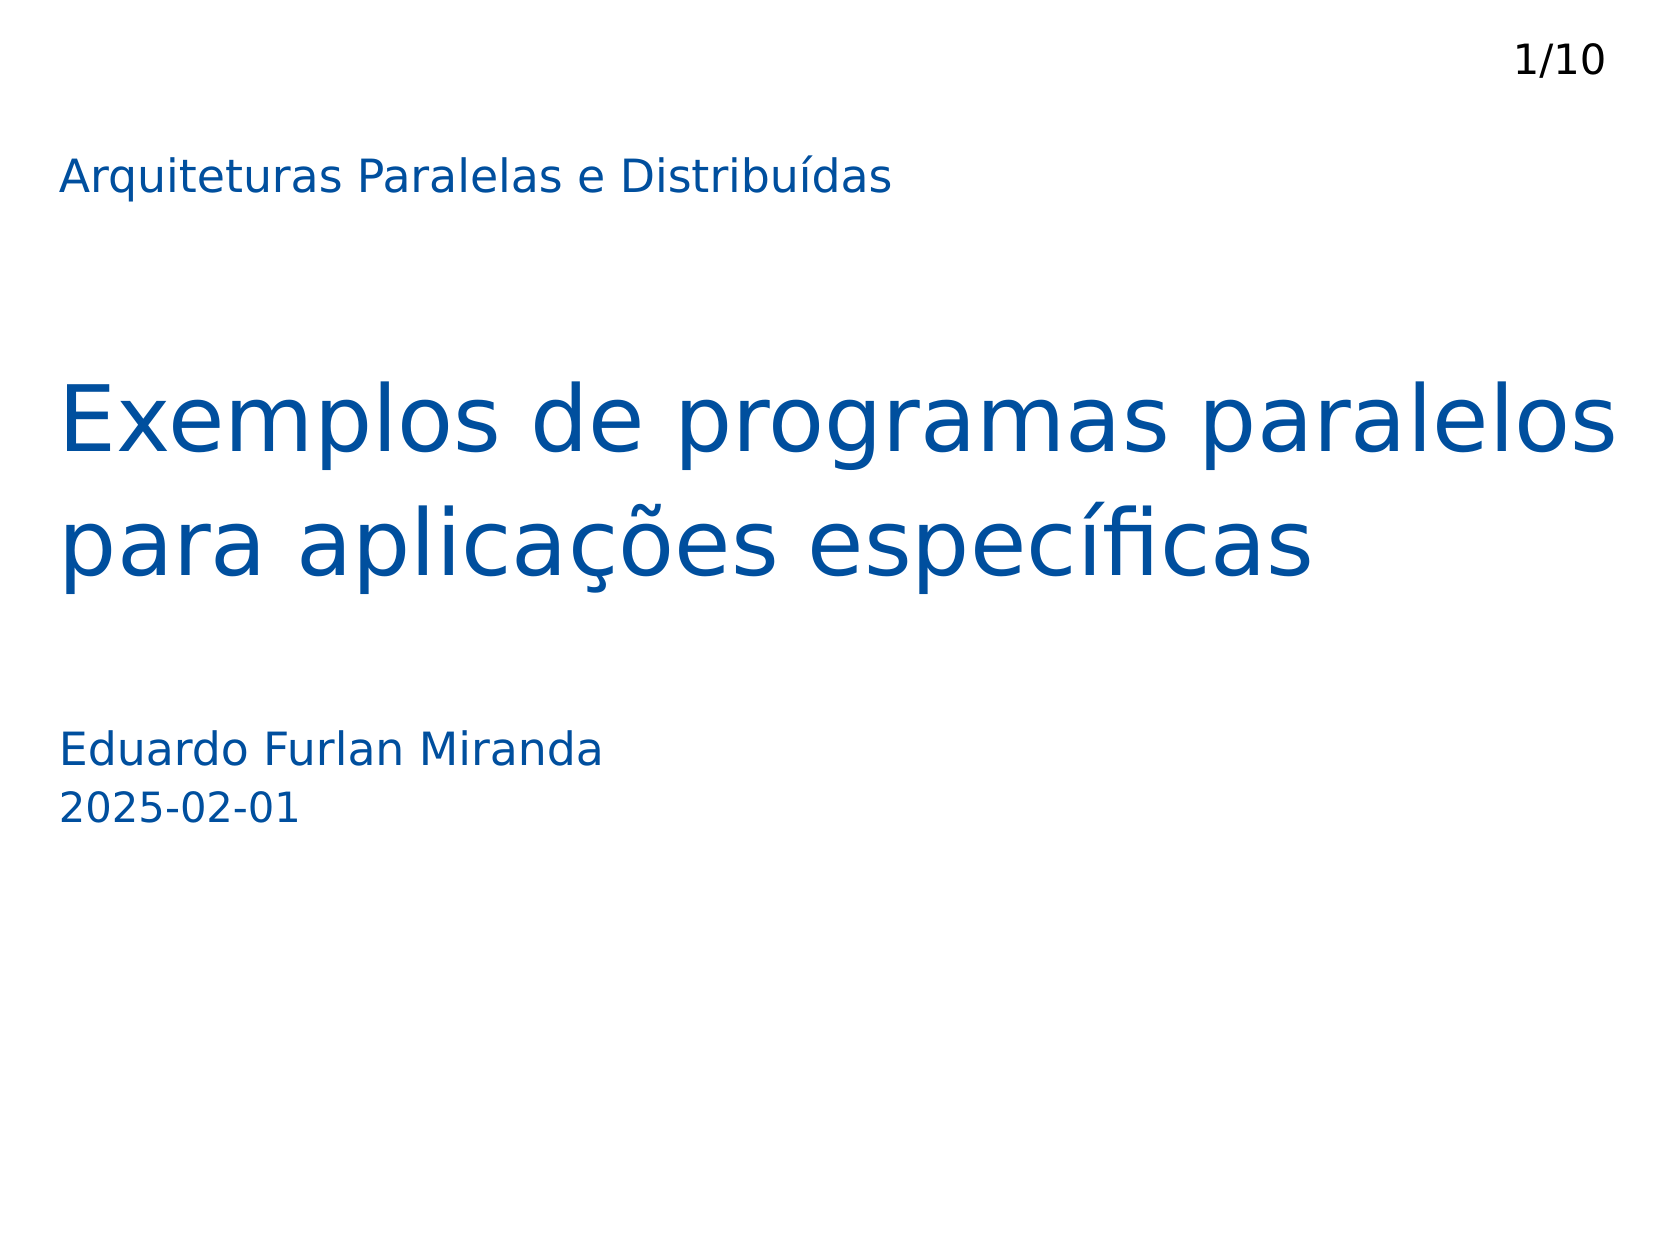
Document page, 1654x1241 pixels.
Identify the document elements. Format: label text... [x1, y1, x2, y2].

chart [720, 567, 933, 672]
list Arquiteturas Paralelas e Distribuídas Exemplos de programas paralelos para aplicações específicas Eduardo Furlan Miranda 2025-02-01 [59, 141, 1625, 1211]
